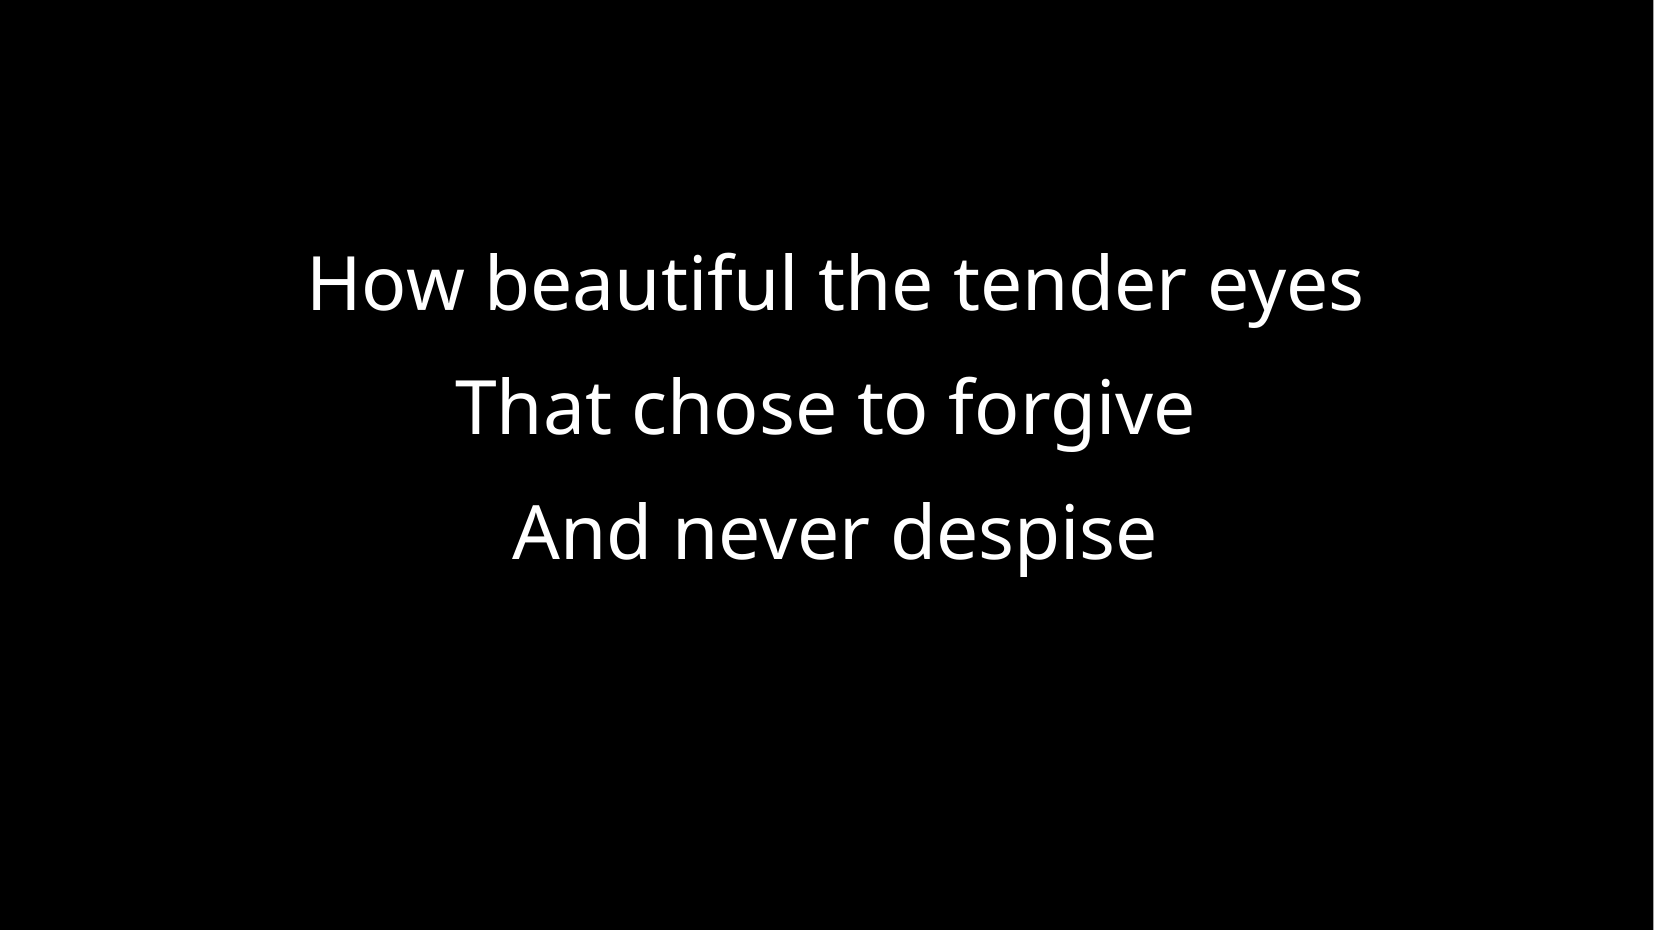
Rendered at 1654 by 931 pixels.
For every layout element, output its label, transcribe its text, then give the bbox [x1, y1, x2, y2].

list How beautiful the tender eyes That chose to forgive And never despise [0, 230, 1654, 922]
